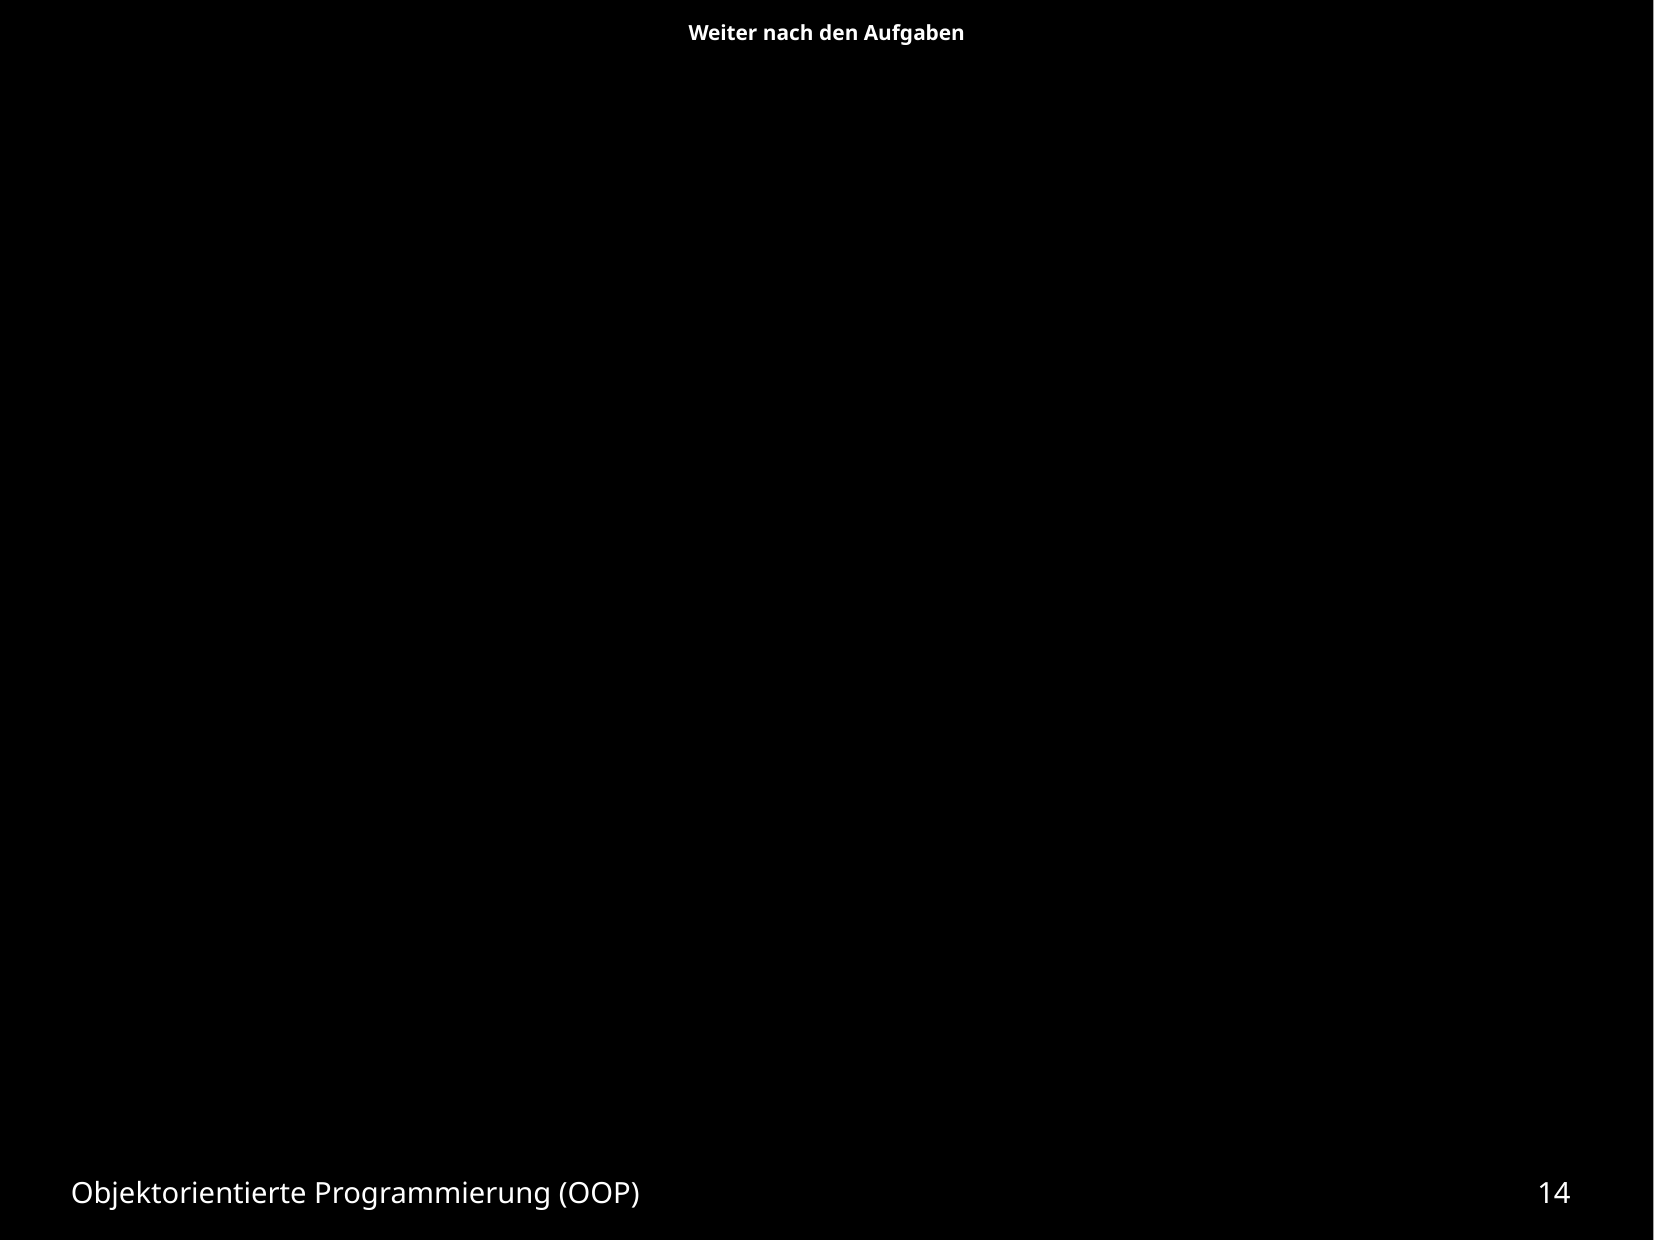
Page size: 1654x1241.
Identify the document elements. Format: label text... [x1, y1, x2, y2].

title Weiter nach den Aufgaben [0, 5, 1654, 60]
